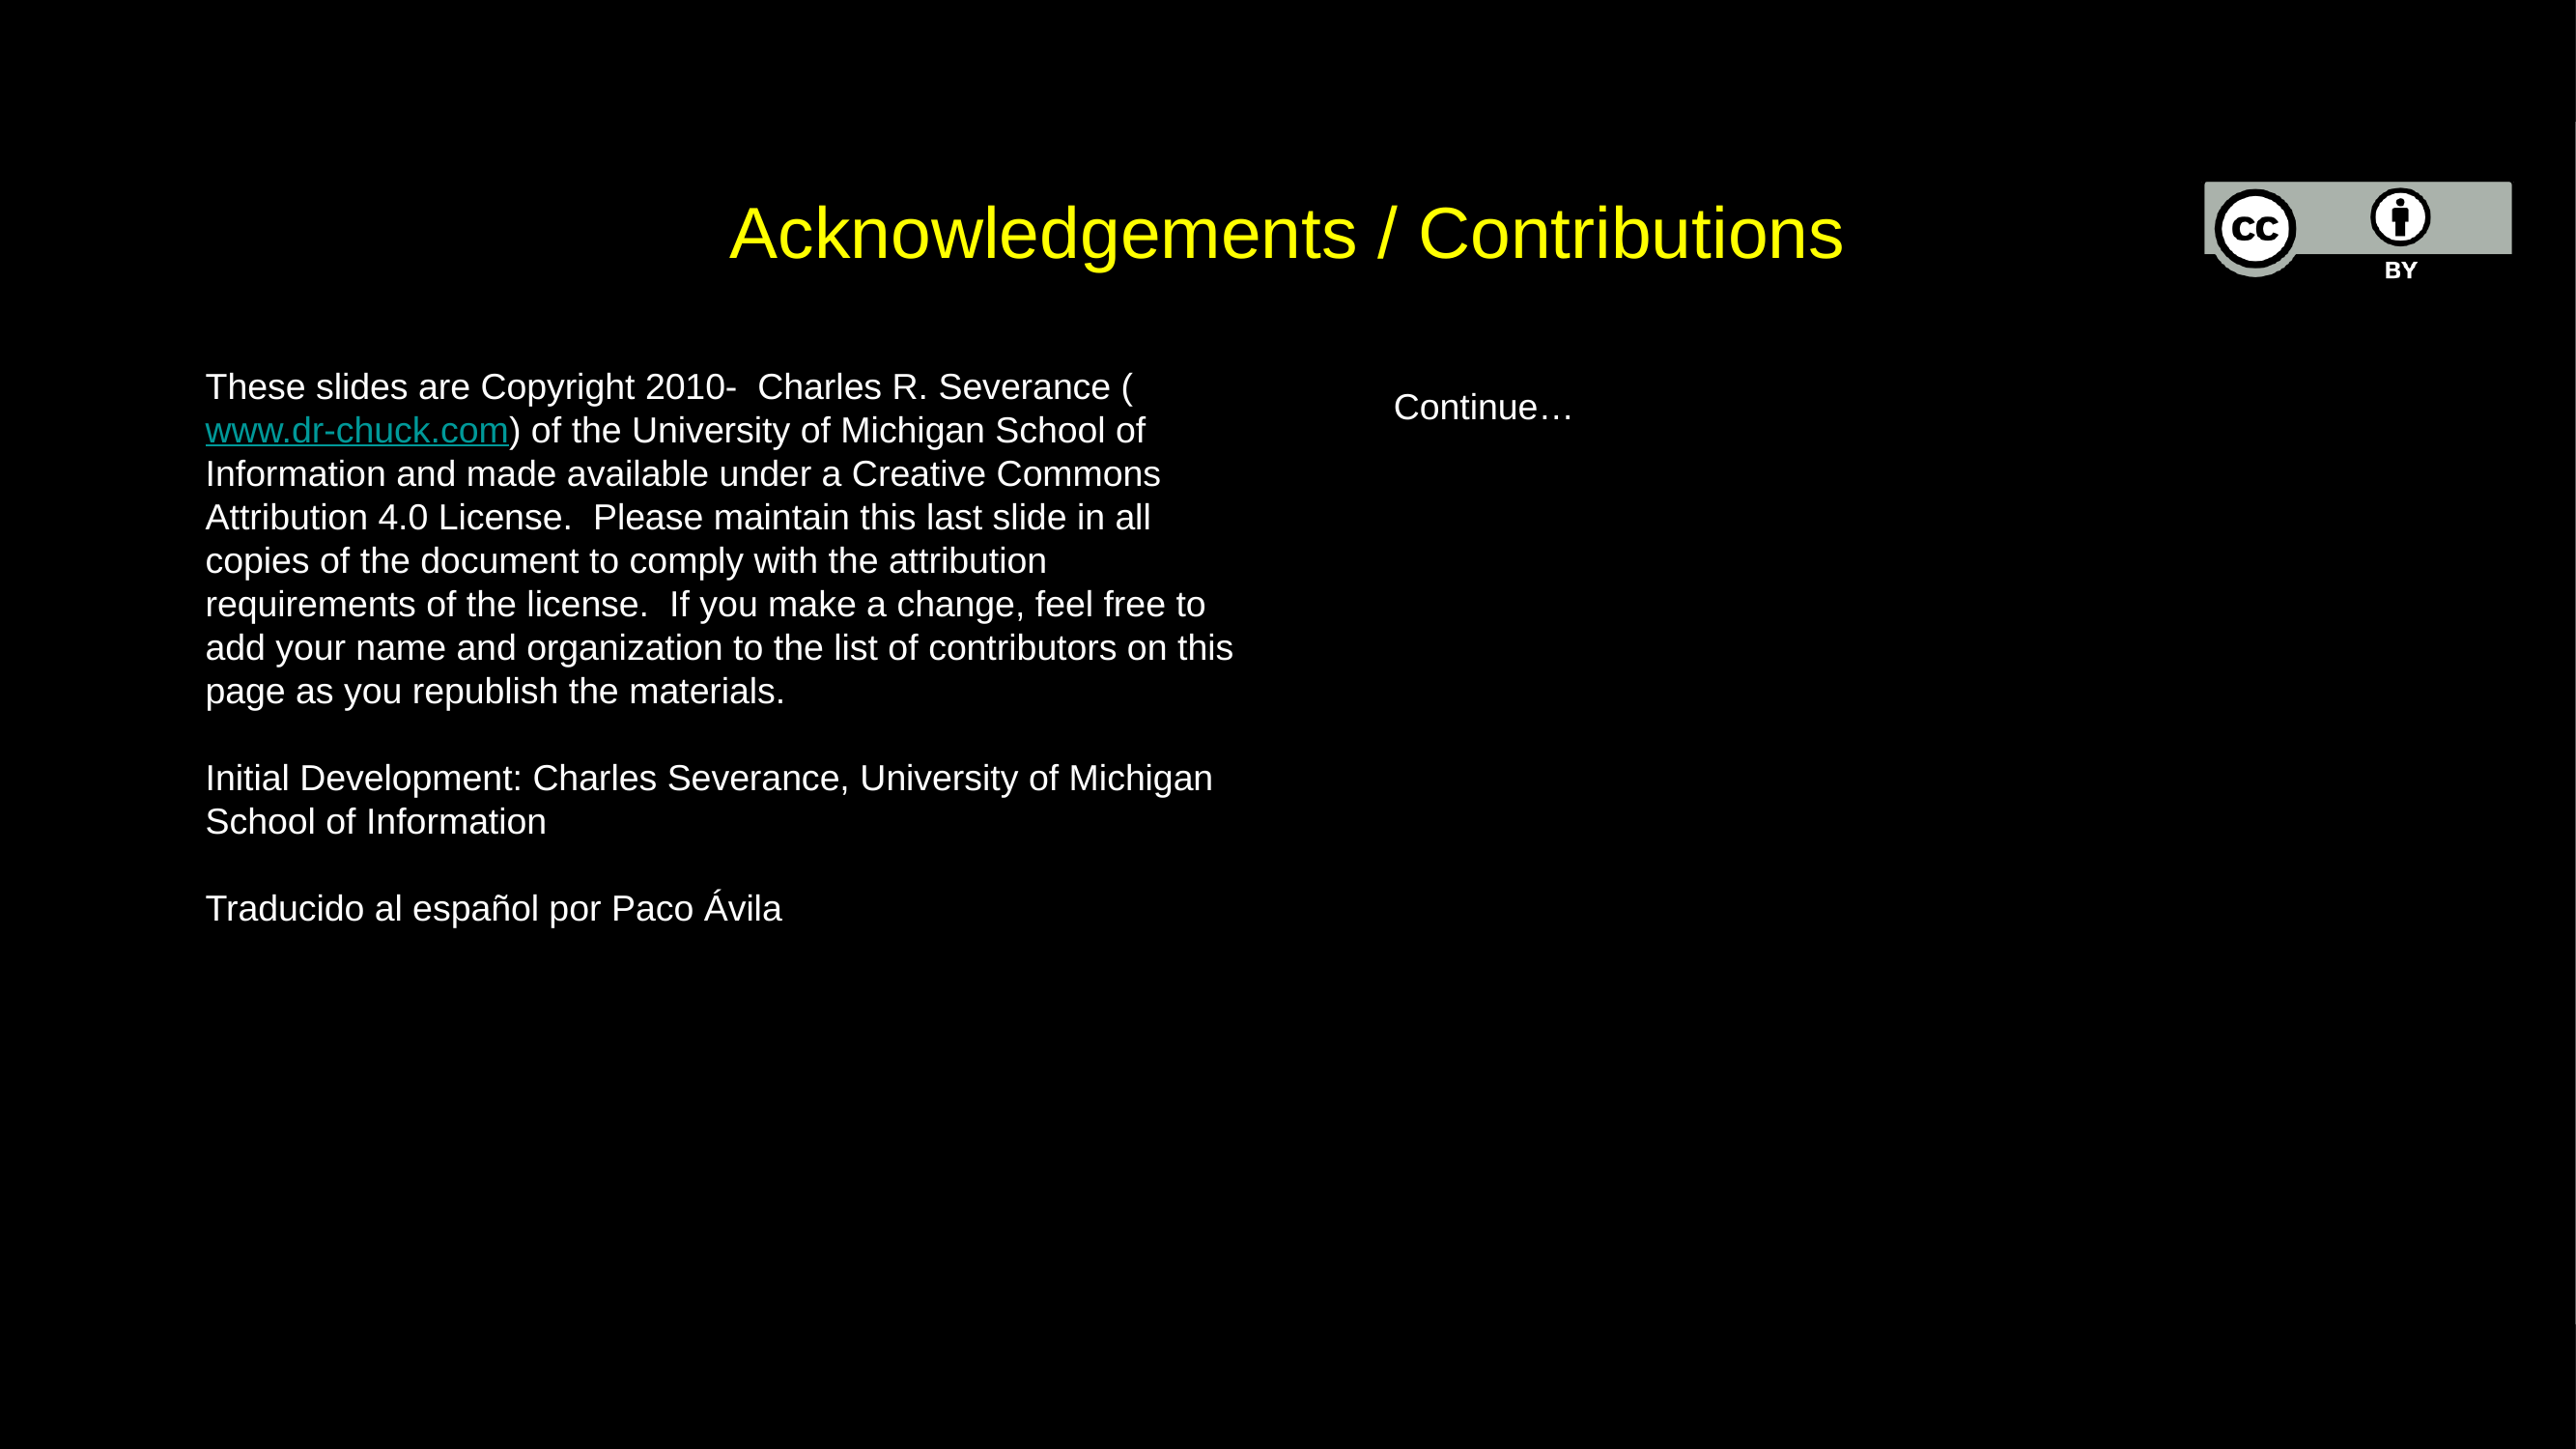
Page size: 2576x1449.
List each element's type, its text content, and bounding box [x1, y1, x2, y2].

text_box These slides are Copyright 2010- Charles R. Severance (www.dr-chuck.com) of the University of Michigan School of Information and made available under a Creative Commons Attribution 4.0 License. Please maintain this last slide in all copies of the document to comply with the attribution requirements of the license. If you make a change, feel free to add your name and organization to the list of contributors on this page as you republish the materials. Initial Development: Charles Severance, University of Michigan School of Information Traducido al español por Paco Ávila [190, 348, 1268, 1286]
title Acknowledgements / Contributions [128, 122, 2448, 338]
text_box Continue… [1378, 369, 2456, 1286]
picture [2201, 179, 2514, 285]
